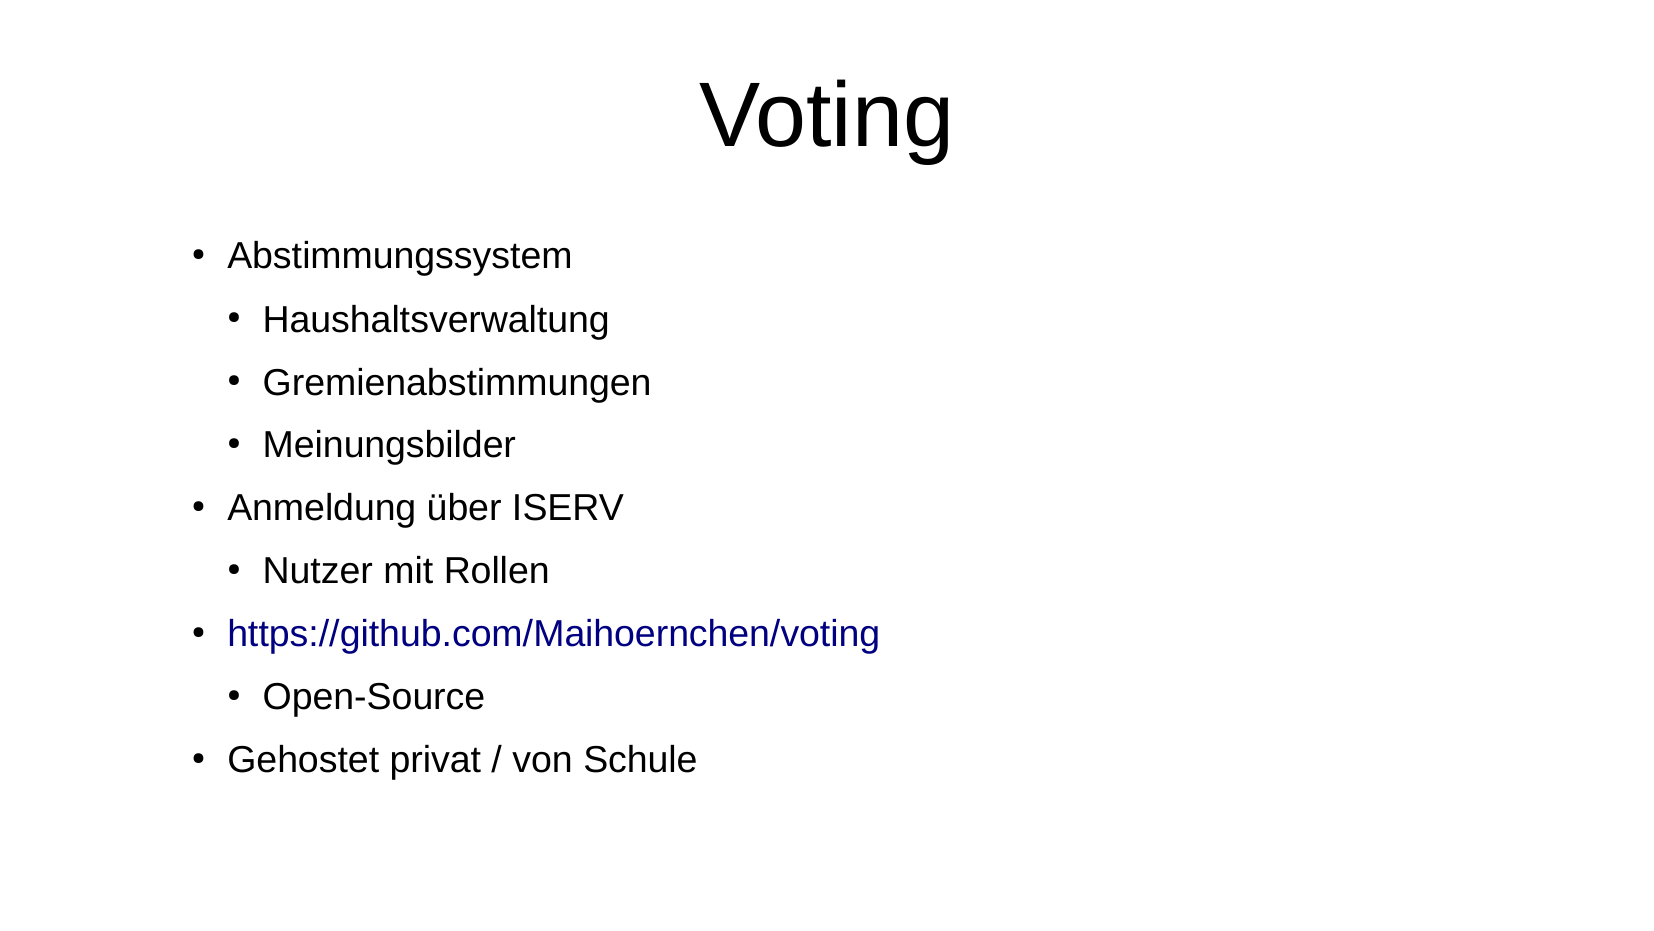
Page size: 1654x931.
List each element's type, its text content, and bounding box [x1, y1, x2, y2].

title Voting [82, 37, 1571, 193]
text_box Abstimmungssystem Haushaltsverwaltung Gremienabstimmungen Meinungsbilder Anmeldung über ISERV Nutzer mit Rollen https://github.com/Maihoernchen/voting Open-Source Gehostet privat / von Schule [177, 206, 1388, 789]
